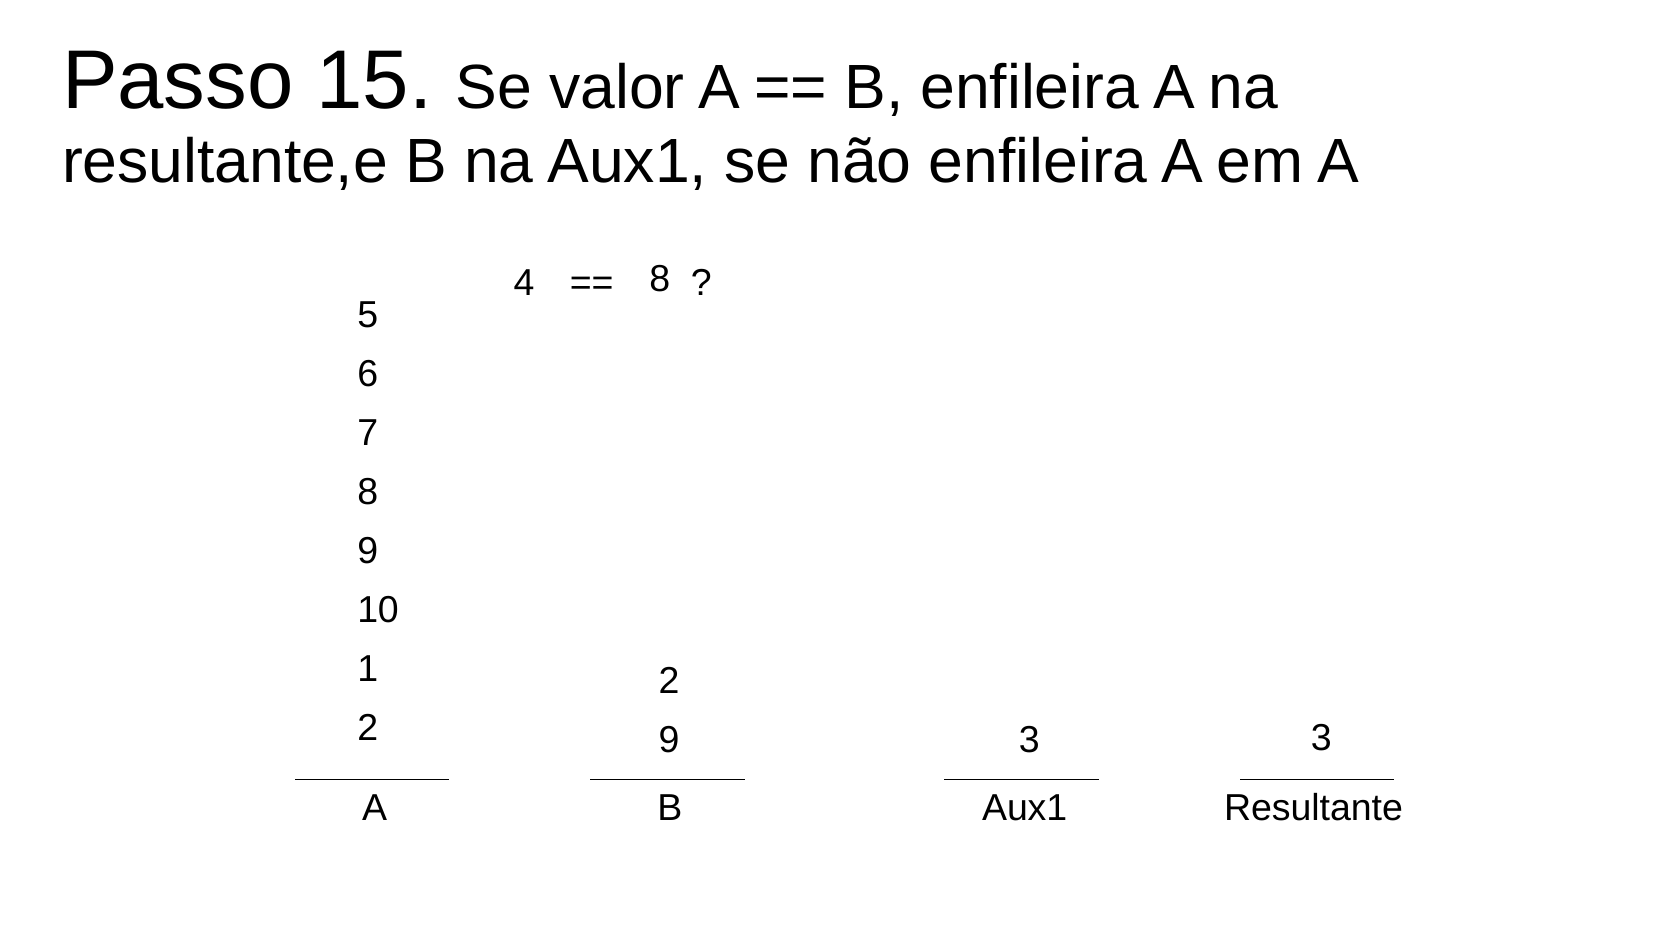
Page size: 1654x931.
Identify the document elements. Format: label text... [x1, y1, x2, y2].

text_box 2 [342, 699, 426, 756]
text_box ? [676, 253, 727, 311]
text_box 6 [342, 344, 393, 402]
text_box 7 [342, 403, 393, 461]
text_box 3 [1003, 710, 1055, 768]
text_box 8 [634, 250, 686, 308]
text_box 5 [342, 285, 393, 343]
text_box 9 [342, 521, 393, 579]
text_box 2 [643, 651, 695, 709]
text_box 8 [342, 462, 393, 520]
text_box B [642, 780, 698, 837]
text_box 3 [1296, 708, 1347, 766]
text_box Passo 15. Se valor A == B, enfileira A na resultante,e B na Aux1, se não enfileira A em A [47, 25, 1607, 274]
text_box 10 [342, 580, 426, 638]
text_box Aux1 [967, 780, 1083, 837]
text_box == [555, 253, 629, 311]
text_box A [347, 779, 508, 837]
text_box 9 [643, 710, 695, 768]
text_box Resultante [1209, 779, 1418, 837]
text_box 1 [342, 640, 426, 697]
text_box 4 [498, 253, 550, 311]
